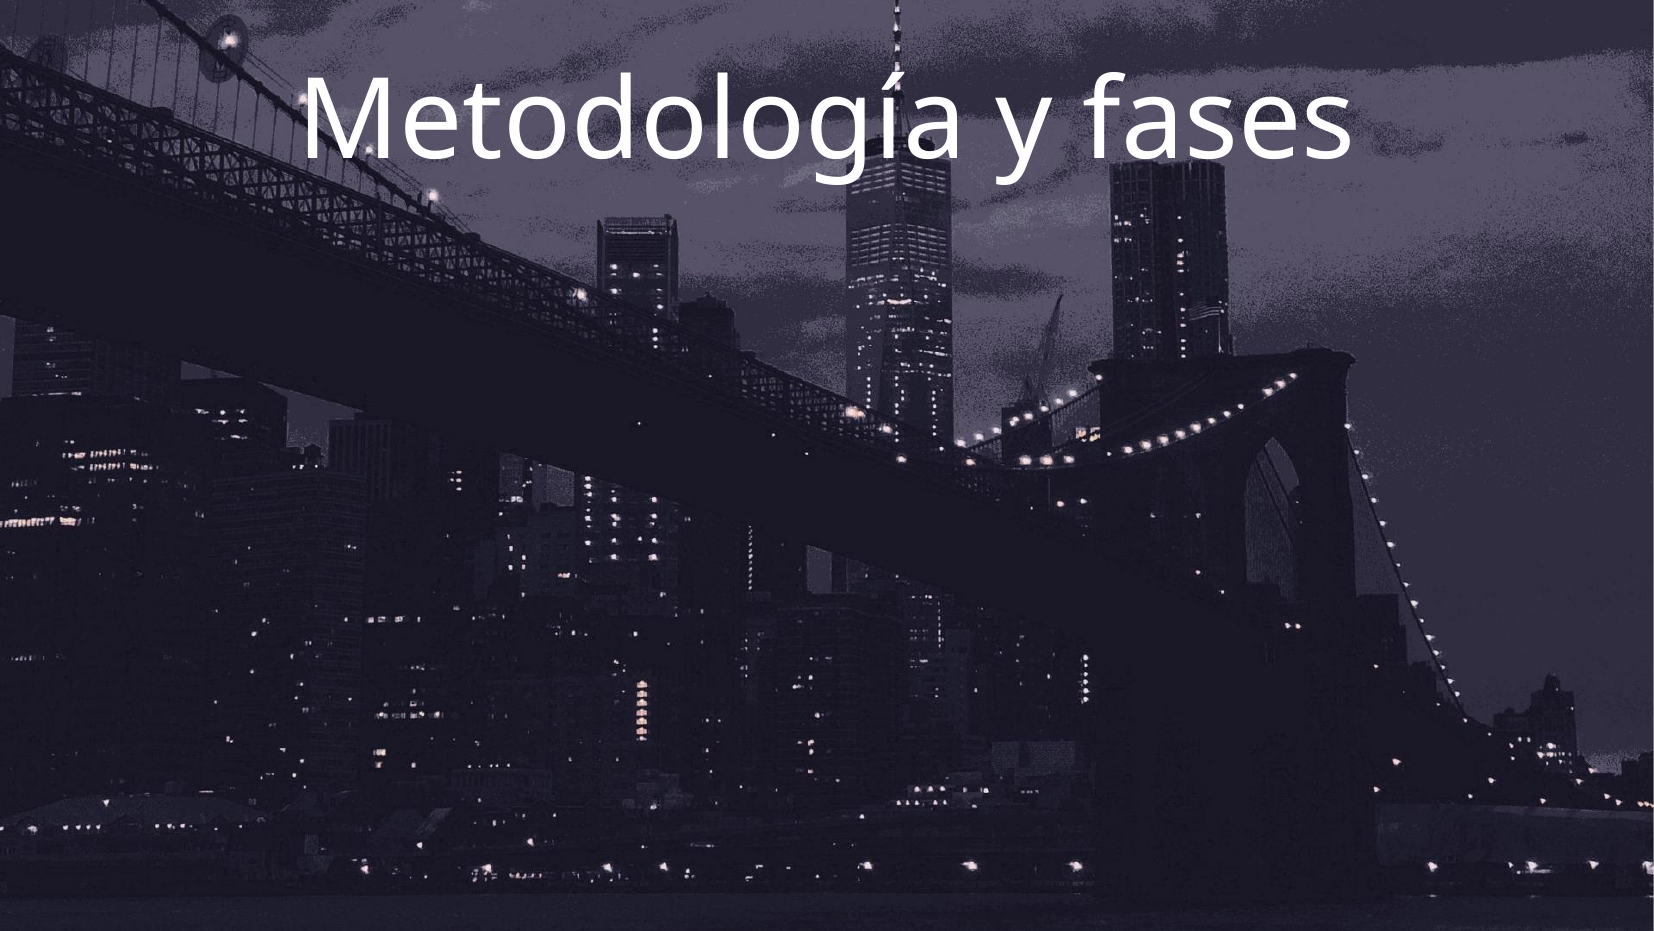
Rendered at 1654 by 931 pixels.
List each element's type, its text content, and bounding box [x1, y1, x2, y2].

title Metodología y fases [82, 37, 1571, 193]
picture [0, 0, 1654, 931]
